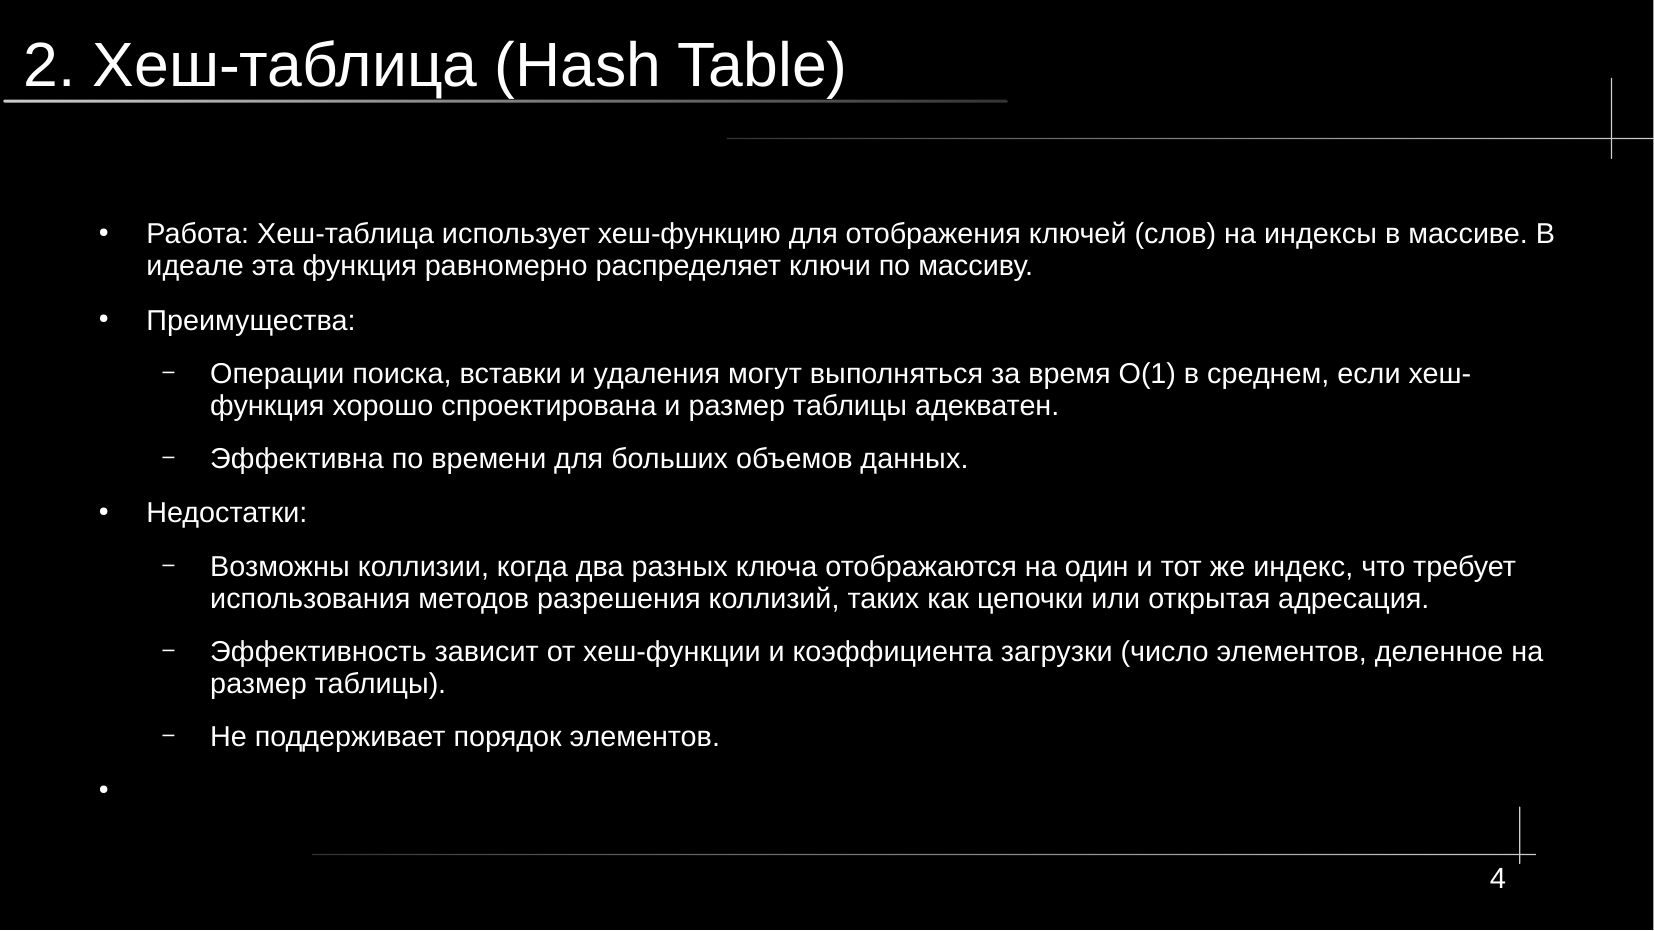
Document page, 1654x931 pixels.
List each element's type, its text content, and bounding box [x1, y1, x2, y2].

title 2. Хеш-таблица (Hash Table) [23, 11, 1589, 119]
list Работа: Хеш-таблица использует хеш-функцию для отображения ключей (слов) на индексы в массиве. В идеале эта функция равномерно распределяет ключи по массиву. Преимущества: Операции поиска, вставки и удаления могут выполняться за время O(1) в среднем, если хеш-функция хорошо спроектирована и размер таблицы адекватен. Эффективна по времени для больших объемов данных. Недостатки: Возможны коллизии, когда два разных ключа отображаются на один и тот же индекс, что требует использования методов разрешения коллизий, таких как цепочки или открытая адресация. Эффективность зависит от хеш-функции и коэффициента загрузки (число элементов, деленное на размер таблицы). Не поддерживает порядок элементов. [82, 217, 1571, 758]
